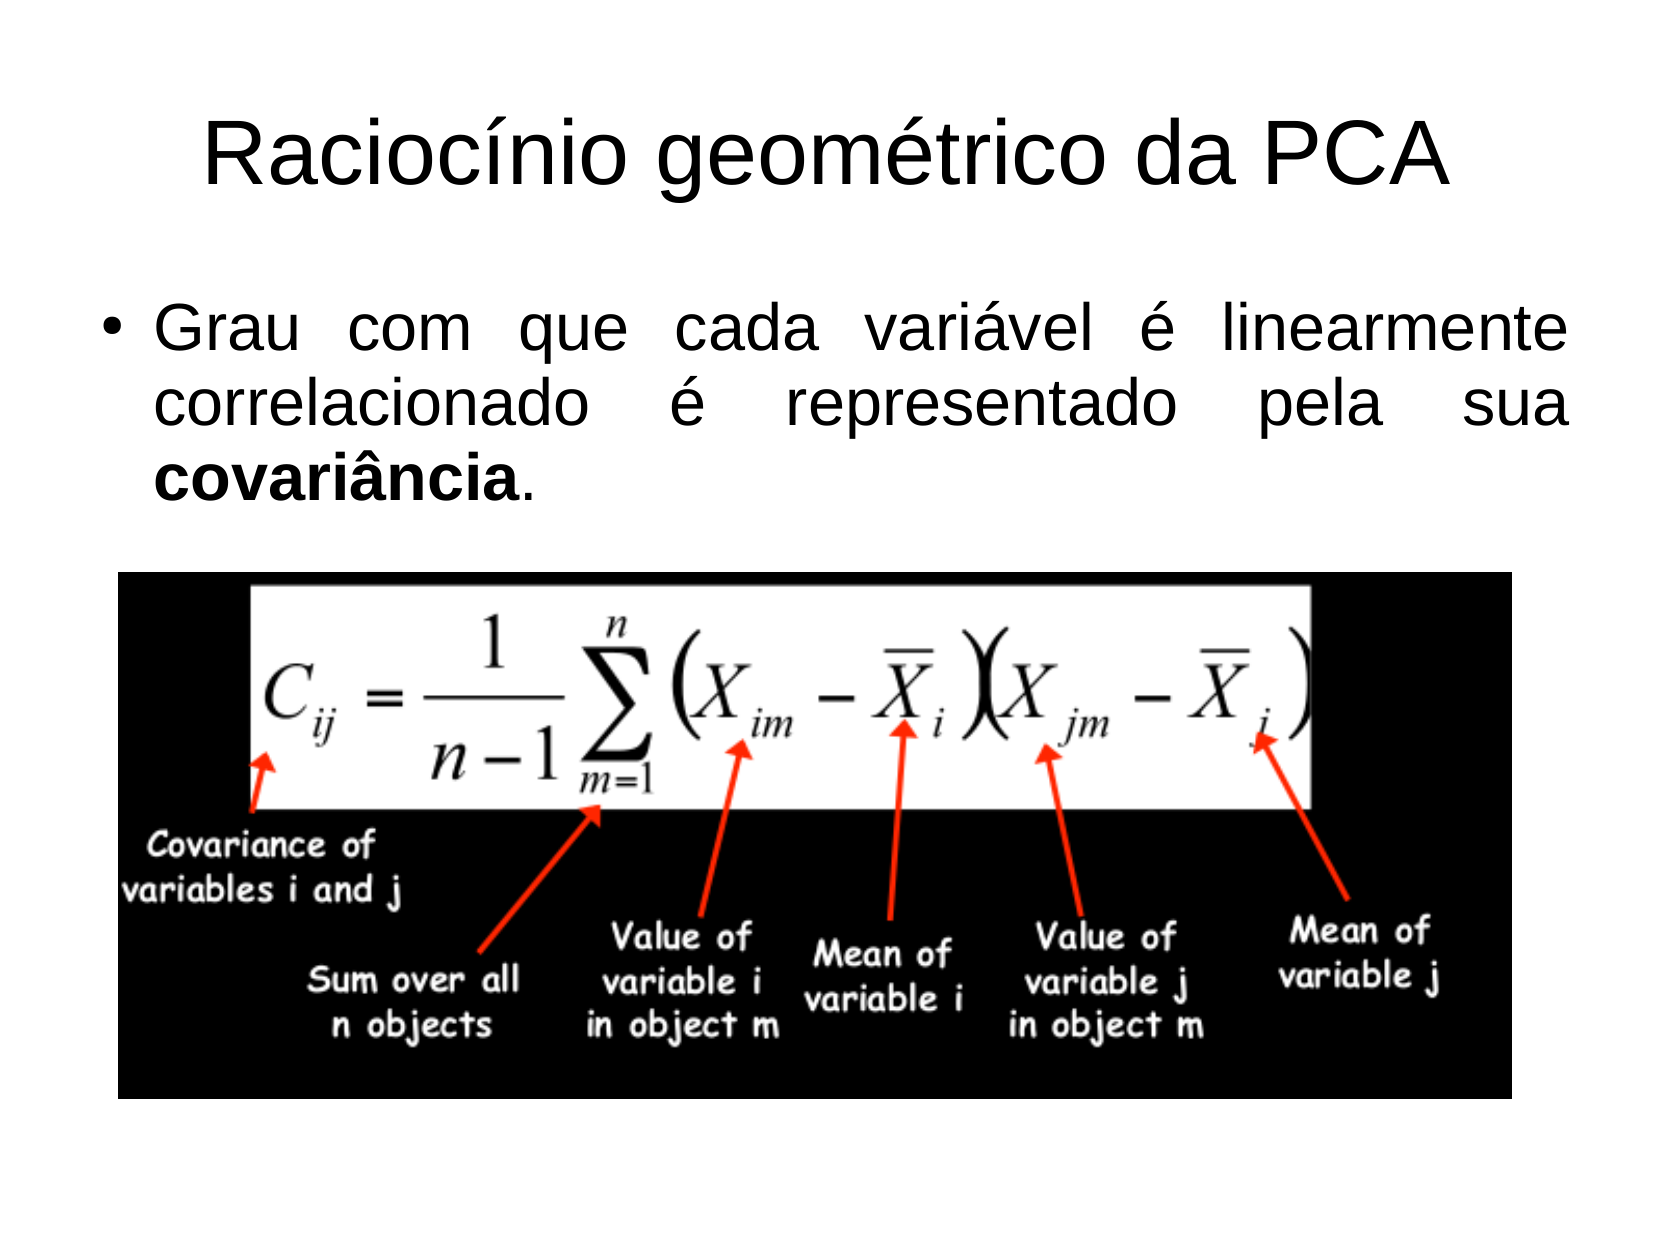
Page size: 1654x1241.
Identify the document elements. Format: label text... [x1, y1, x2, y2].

list Grau com que cada variável é linearmente correlacionado é representado pela sua covariância. [82, 290, 1571, 1010]
title Raciocínio geométrico da PCA [82, 49, 1571, 257]
picture [118, 572, 1512, 1099]
